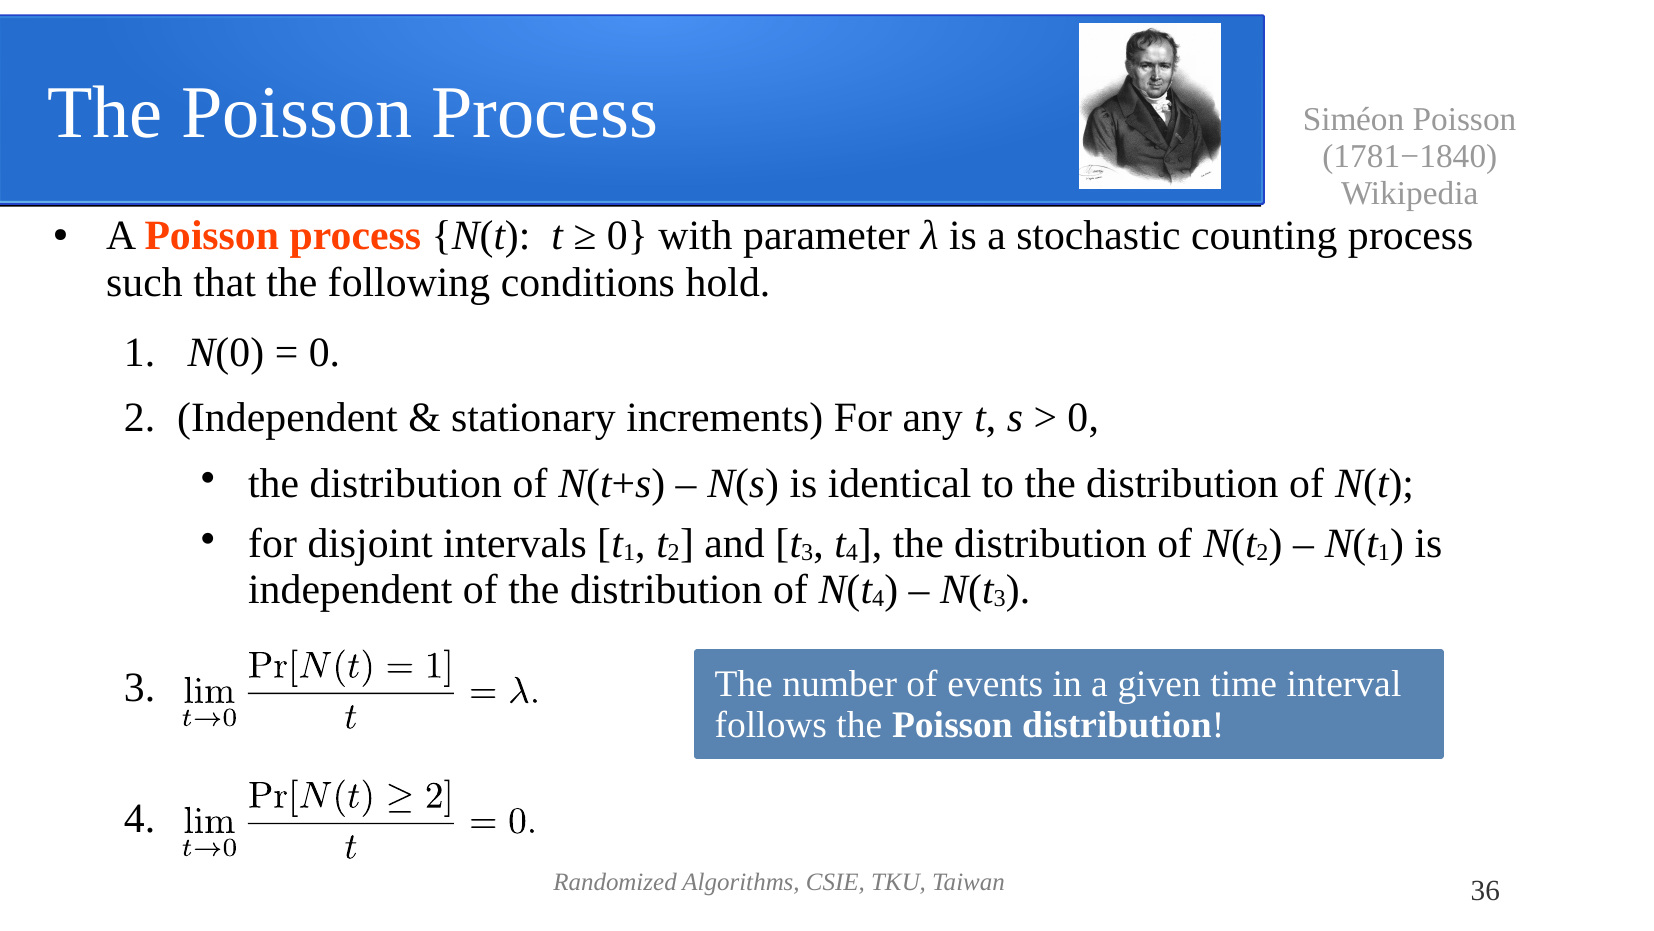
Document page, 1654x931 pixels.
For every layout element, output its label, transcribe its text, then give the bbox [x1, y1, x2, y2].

text_box The number of events in a given time interval follows the Poisson distribution! [696, 652, 1441, 757]
picture [179, 778, 536, 861]
title The Poisson Process [47, 35, 1079, 189]
list A Poisson process {N(t): t ≥ 0} with parameter λ is a stochastic counting process such that the following conditions hold. N(0) = 0. (Independent & stationary increments) For any t, s > 0, the distribution of N(t+s) – N(s) is identical to the distribution of N(t); for disjoint intervals [t1, t2] and [t3, t4], the distribution of N(t2) – N(t1) is independent of the distribution of N(t4) – N(t3). [35, 212, 1560, 851]
text_box Siméon Poisson (1781−1840) Wikipedia [1254, 93, 1565, 220]
picture [179, 648, 539, 731]
picture [1079, 23, 1221, 189]
